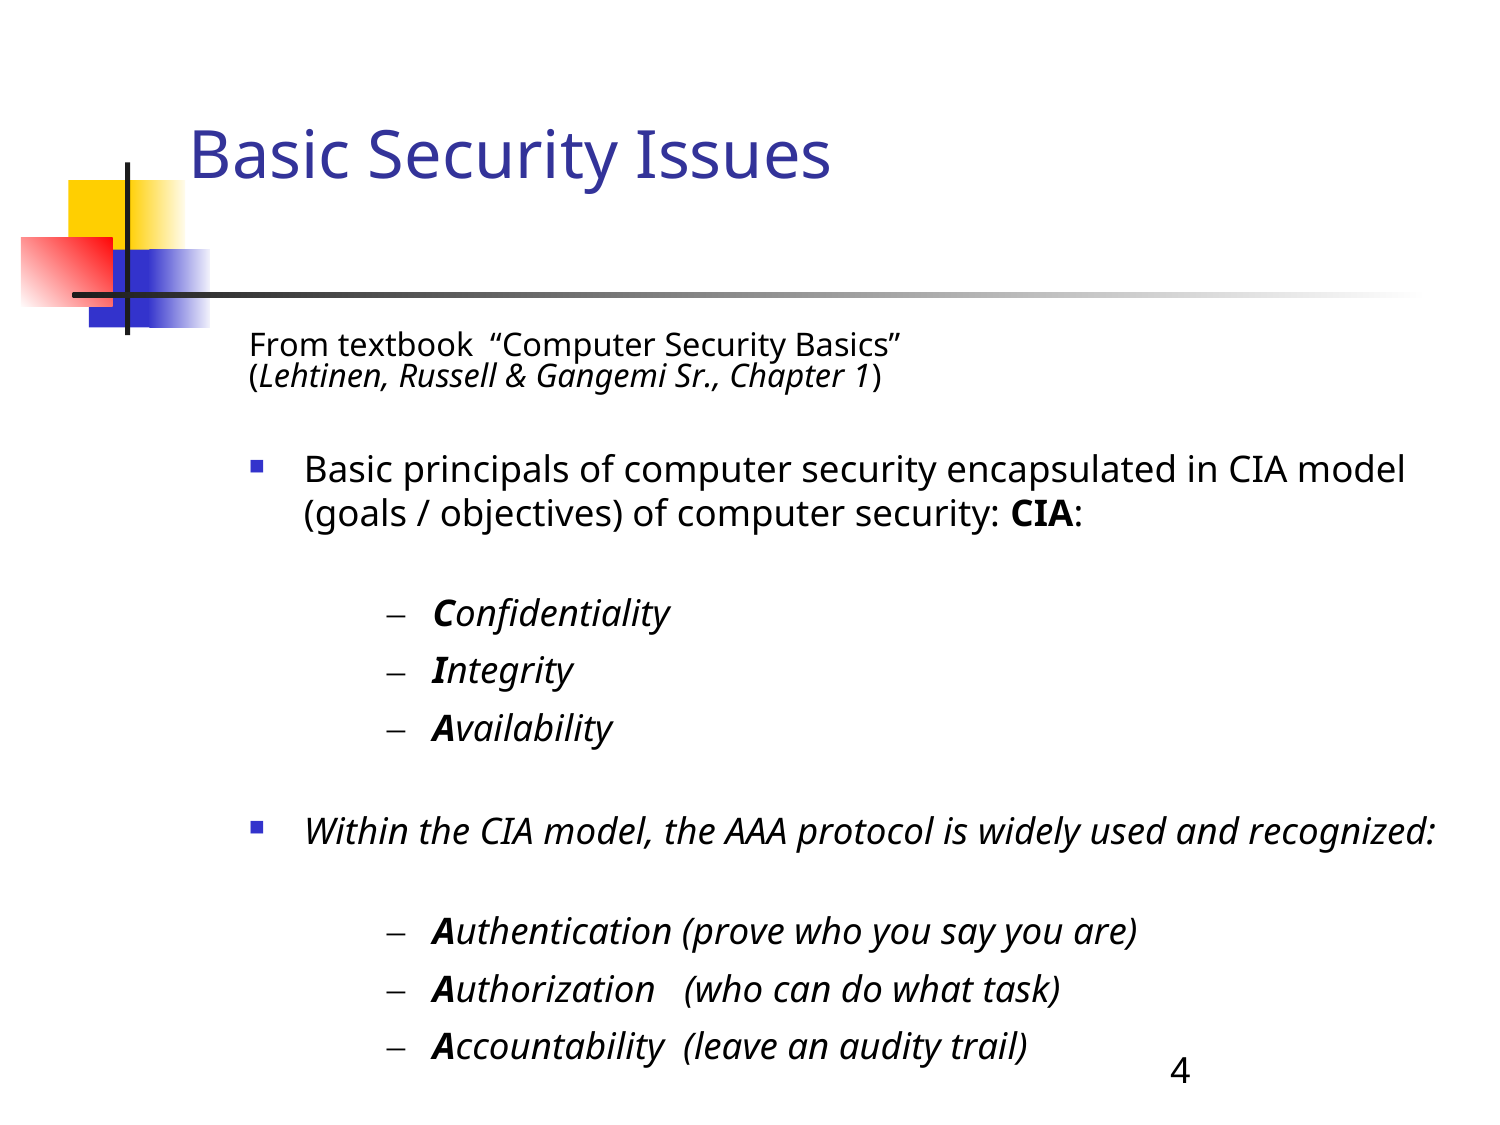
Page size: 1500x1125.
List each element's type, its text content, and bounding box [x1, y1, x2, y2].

list From textbook “Computer Security Basics” (Lehtinen, Russell & Gangemi Sr., Chapter 1) Basic principals of computer security encapsulated in CIA model (goals / objectives) of computer security: CIA: Confidentiality Integrity Availability Within the CIA model, the AAA protocol is widely used and recognized: Authentication (prove who you say you are) Authorization (who can do what task) Accountability (leave an audity trail) [193, 330, 1469, 1074]
title Basic Security Issues [188, 35, 1467, 275]
